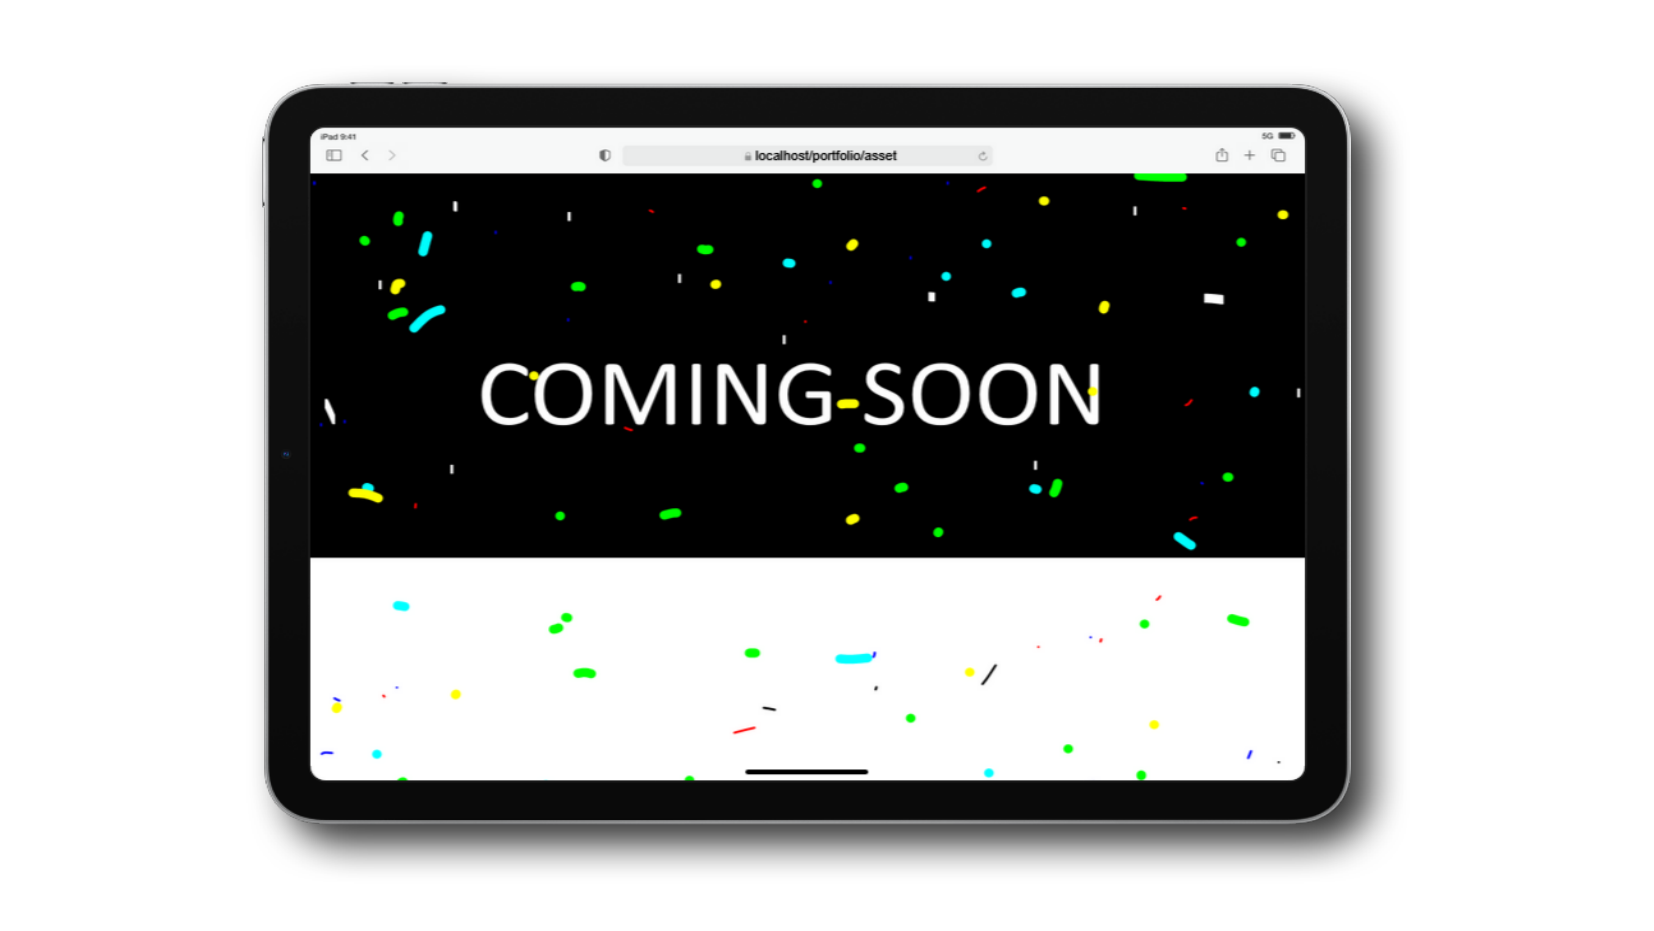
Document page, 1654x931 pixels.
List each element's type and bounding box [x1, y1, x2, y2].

picture [262, 82, 1351, 826]
